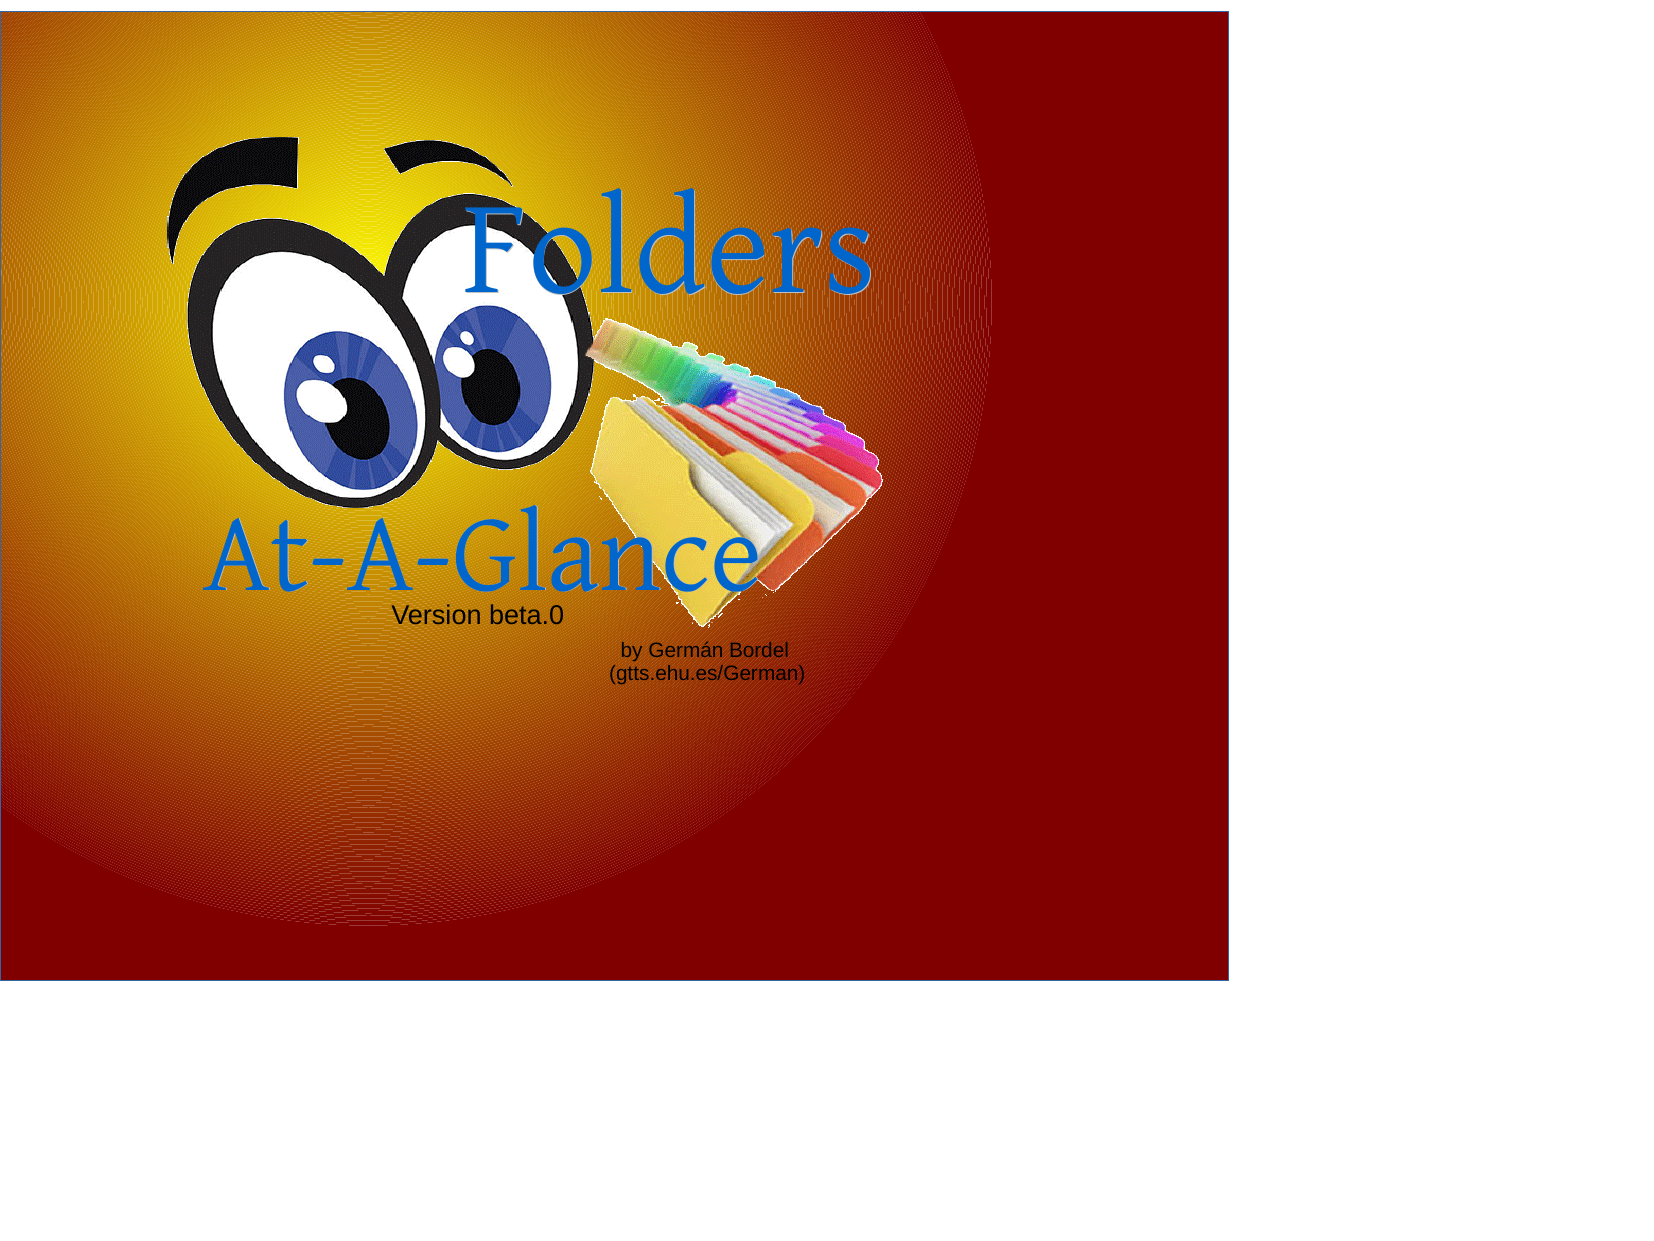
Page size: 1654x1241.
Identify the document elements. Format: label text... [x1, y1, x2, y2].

text_box [0, 11, 1229, 981]
text_box Folders [447, 165, 993, 340]
text_box by Germán Bordel (gtts.ehu.es/German) [594, 631, 821, 693]
picture [0, 47, 1098, 756]
text_box At-A-Glance [188, 484, 957, 659]
text_box Version beta.0 [376, 592, 579, 638]
